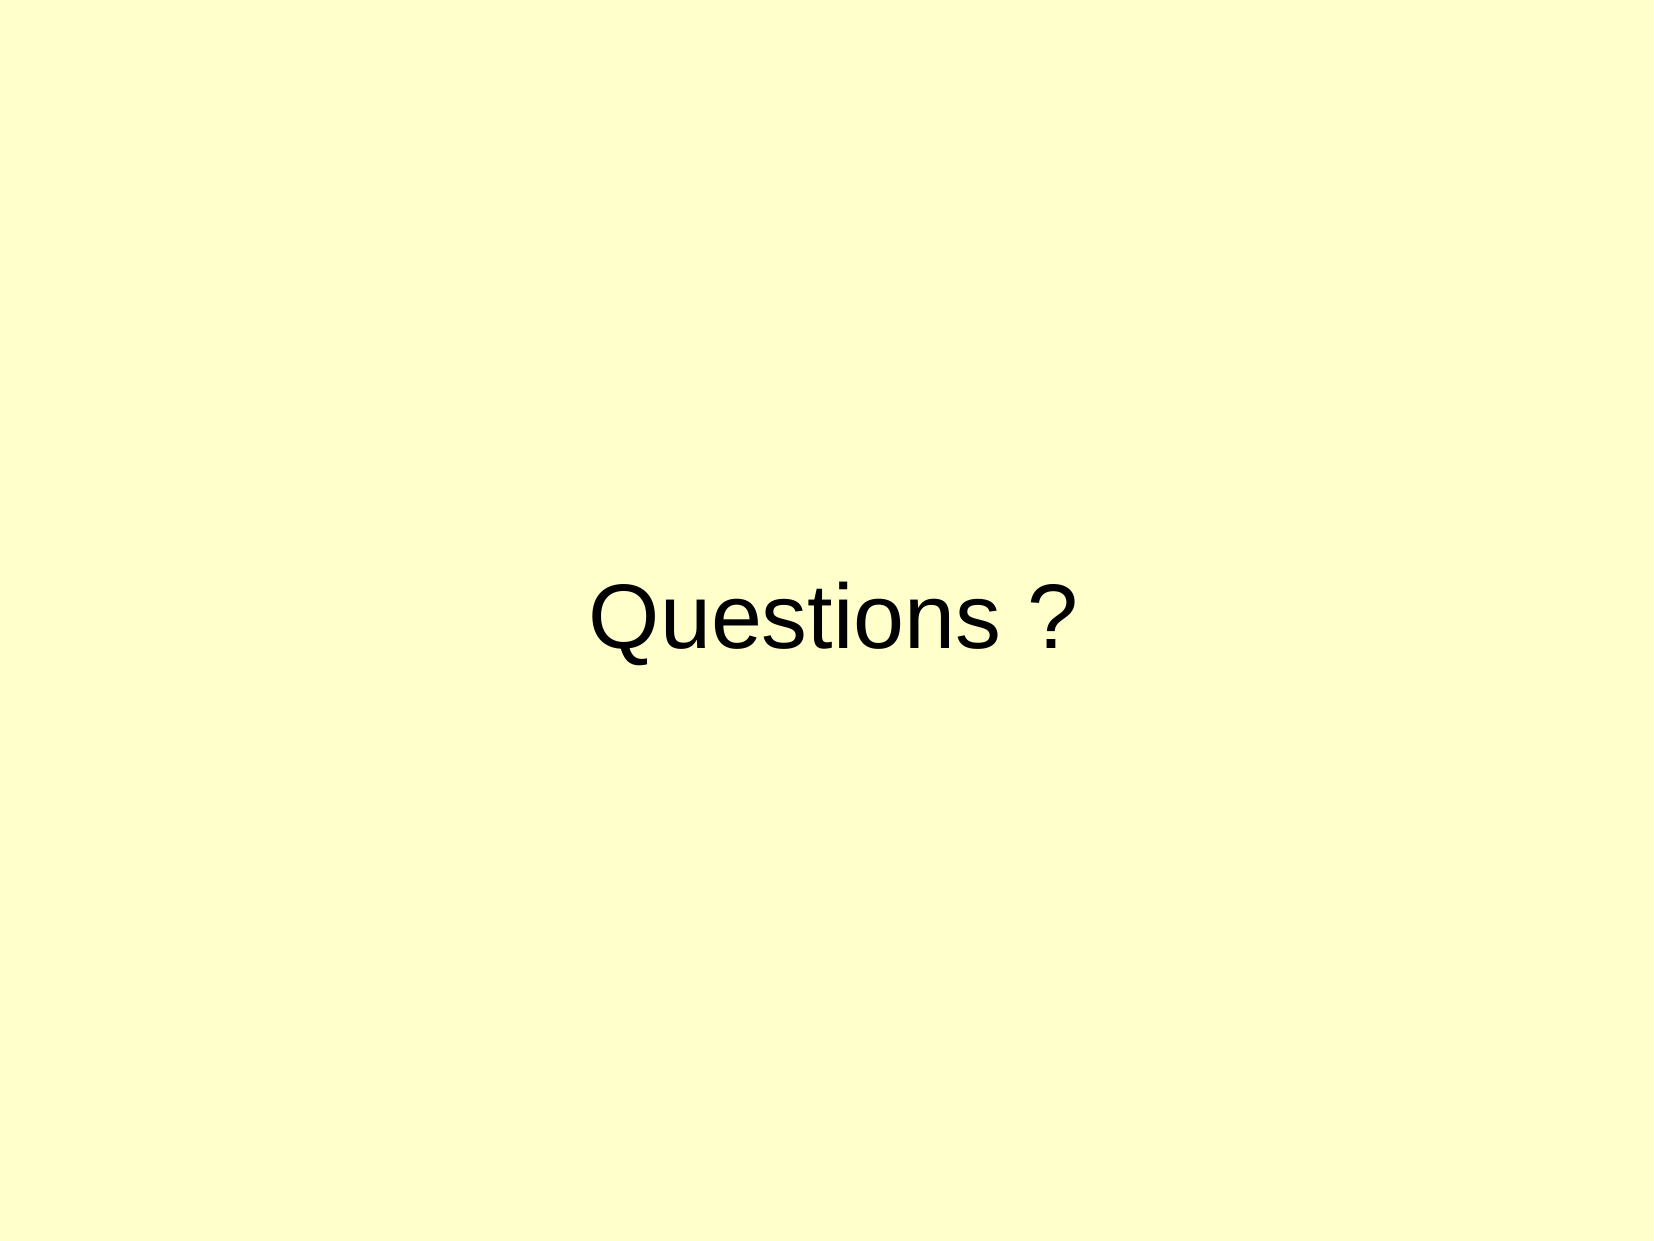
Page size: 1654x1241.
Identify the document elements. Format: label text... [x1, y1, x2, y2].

title Questions ? [90, 512, 1578, 721]
